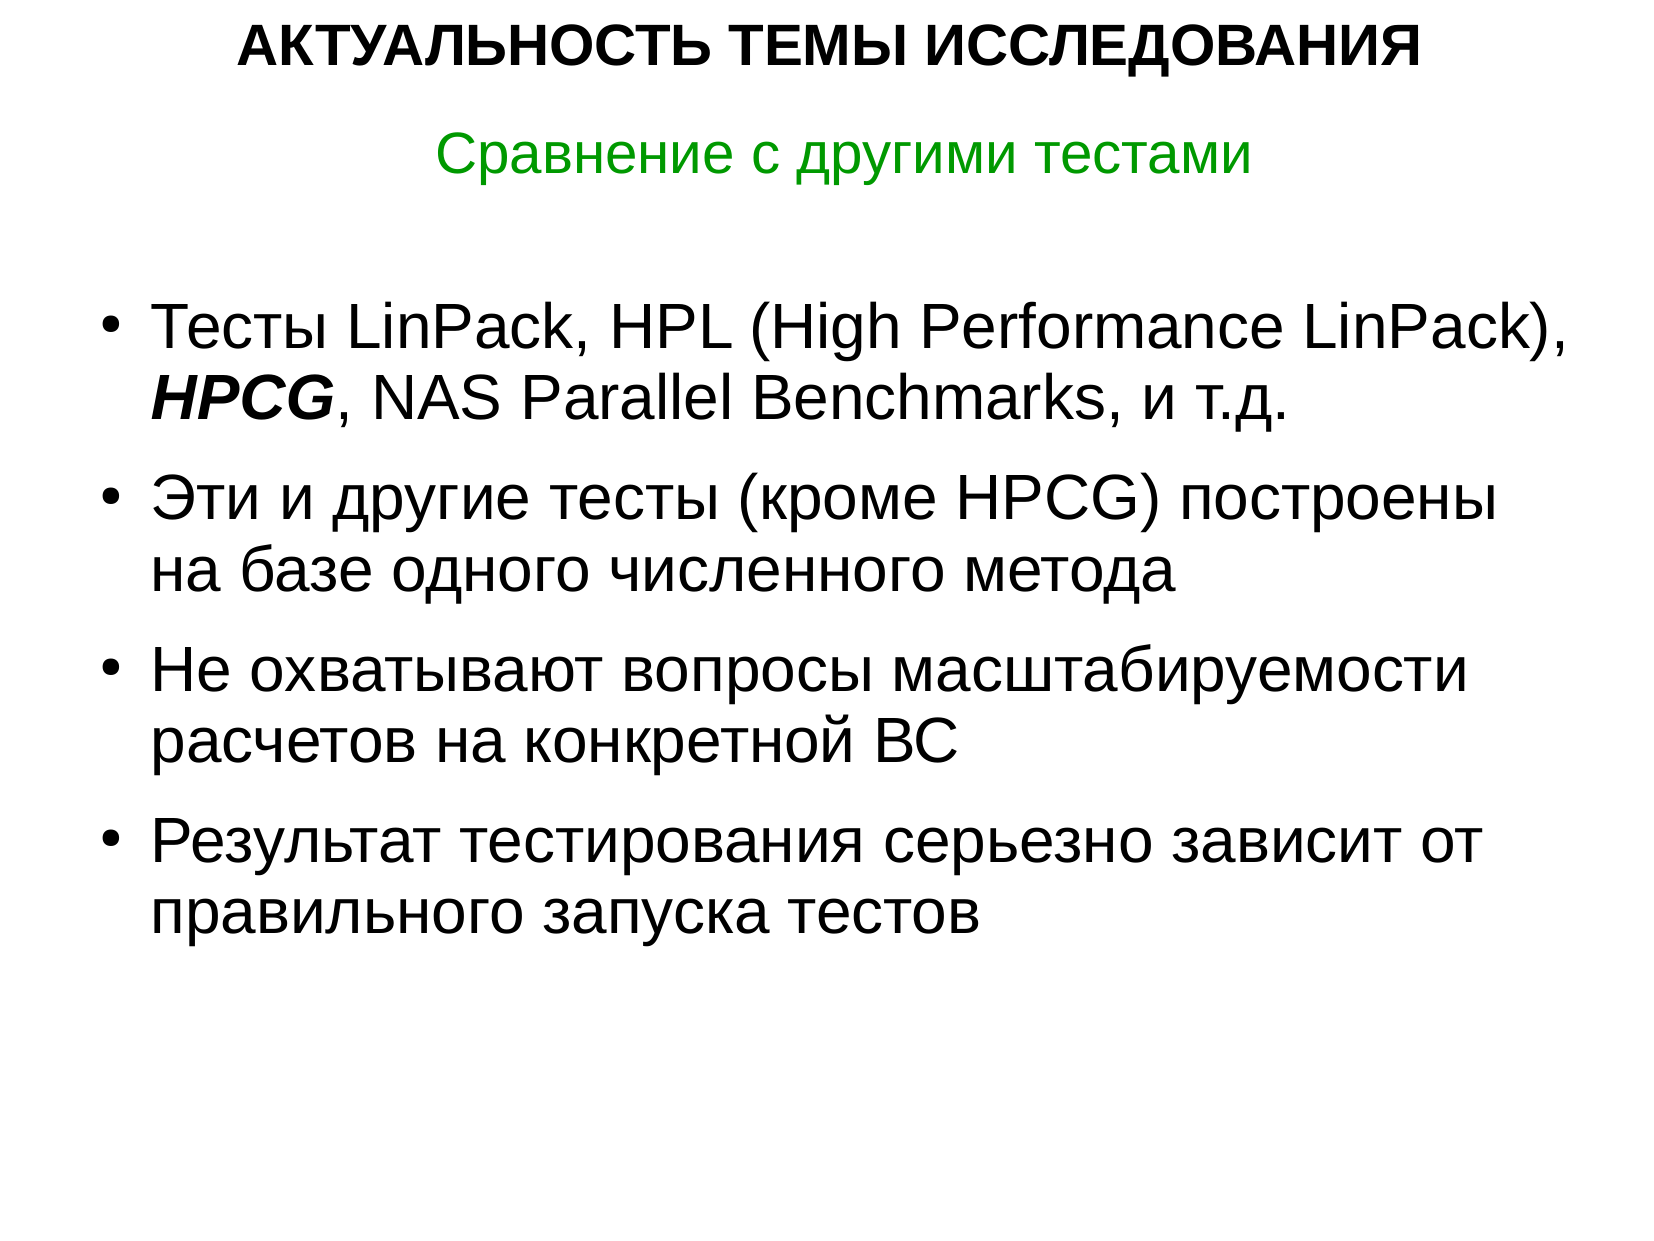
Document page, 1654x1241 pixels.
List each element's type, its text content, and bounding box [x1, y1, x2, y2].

text_box АКТУАЛЬНОСТЬ ТЕМЫ ИССЛЕДОВАНИЯ [0, 0, 1654, 148]
title Сравнение с другими тестами [82, 148, 1571, 257]
list Тесты LinPack, HPL (High Performance LinPack), HPCG, NAS Parallel Benchmarks, и т.д. Эти и другие тесты (кроме HPCG) построены на базе одного численного метода Не охватывают вопросы масштабируемости расчетов на конкретной ВС Результат тестирования серьезно зависит от правильного запуска тестов [82, 290, 1571, 1010]
